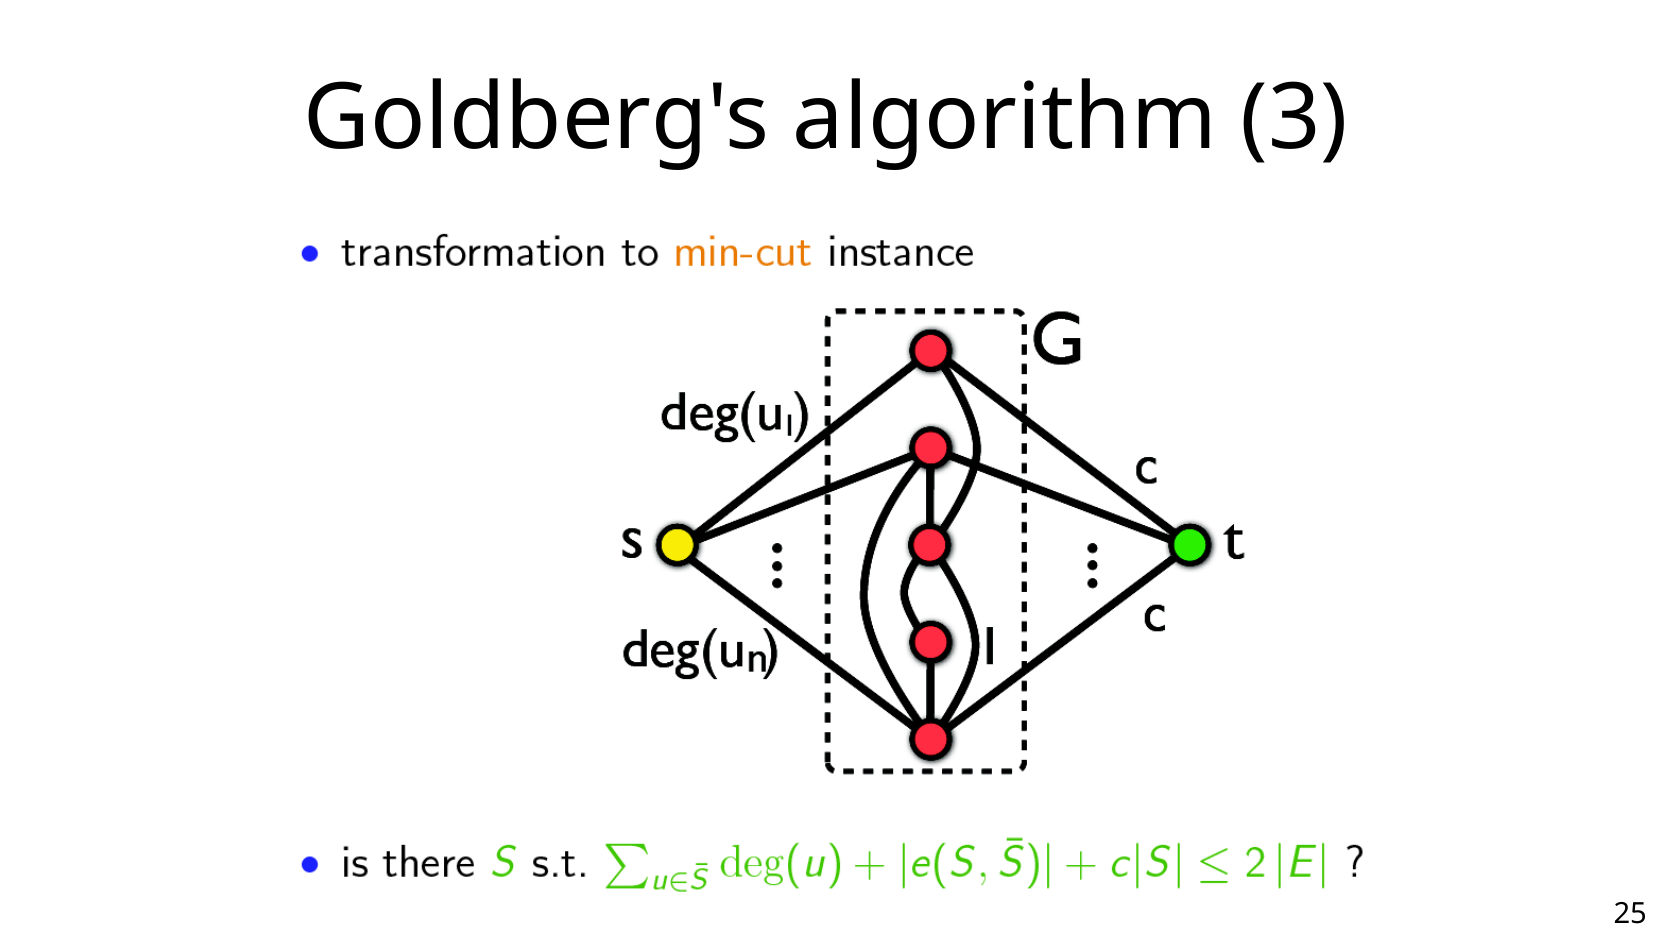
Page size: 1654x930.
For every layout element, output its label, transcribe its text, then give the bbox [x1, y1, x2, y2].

title Goldberg's algorithm (3) [82, 1, 1571, 225]
picture [254, 201, 1457, 916]
